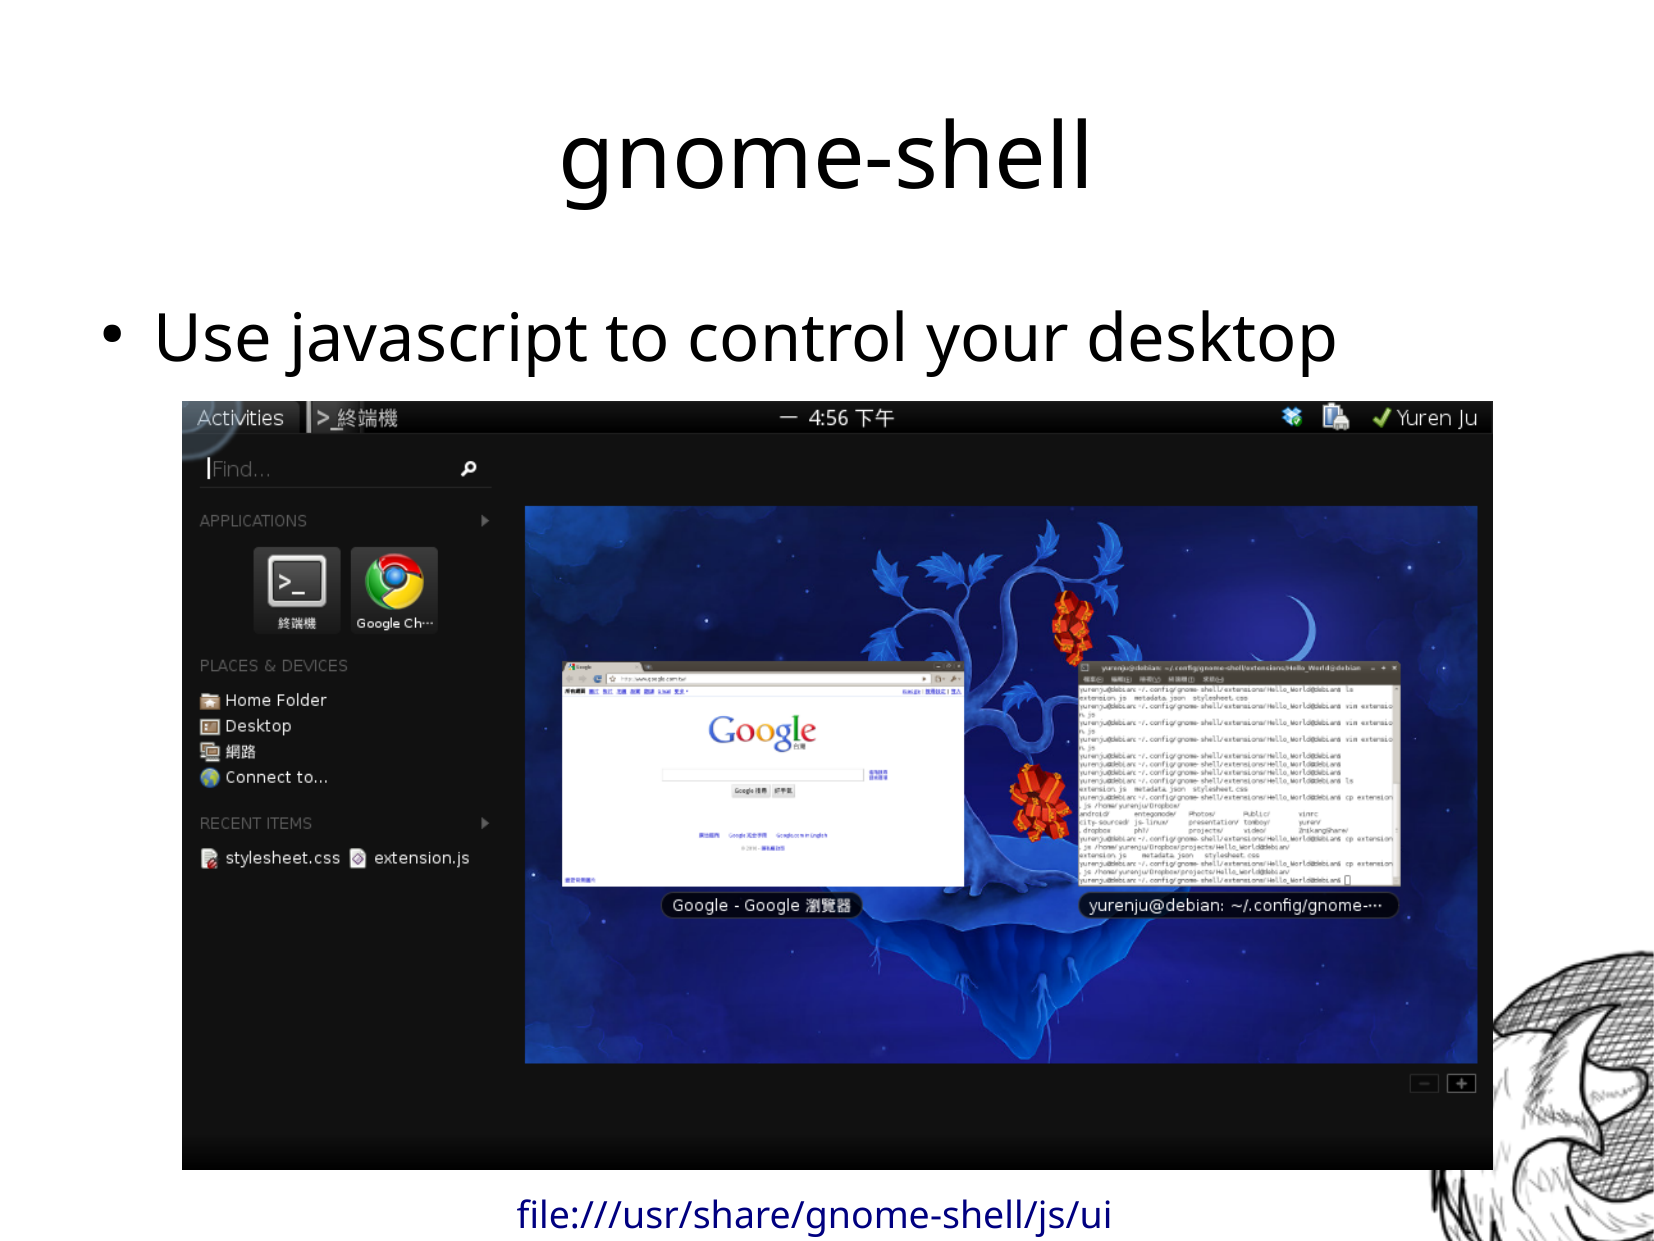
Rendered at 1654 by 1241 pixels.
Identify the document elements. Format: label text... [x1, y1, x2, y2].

text_box file:///usr/share/gnome-shell/js/ui [501, 1181, 1126, 1241]
picture [182, 401, 1654, 1241]
list Use javascript to control your desktop [82, 290, 1571, 1109]
title gnome-shell [82, 56, 1571, 250]
